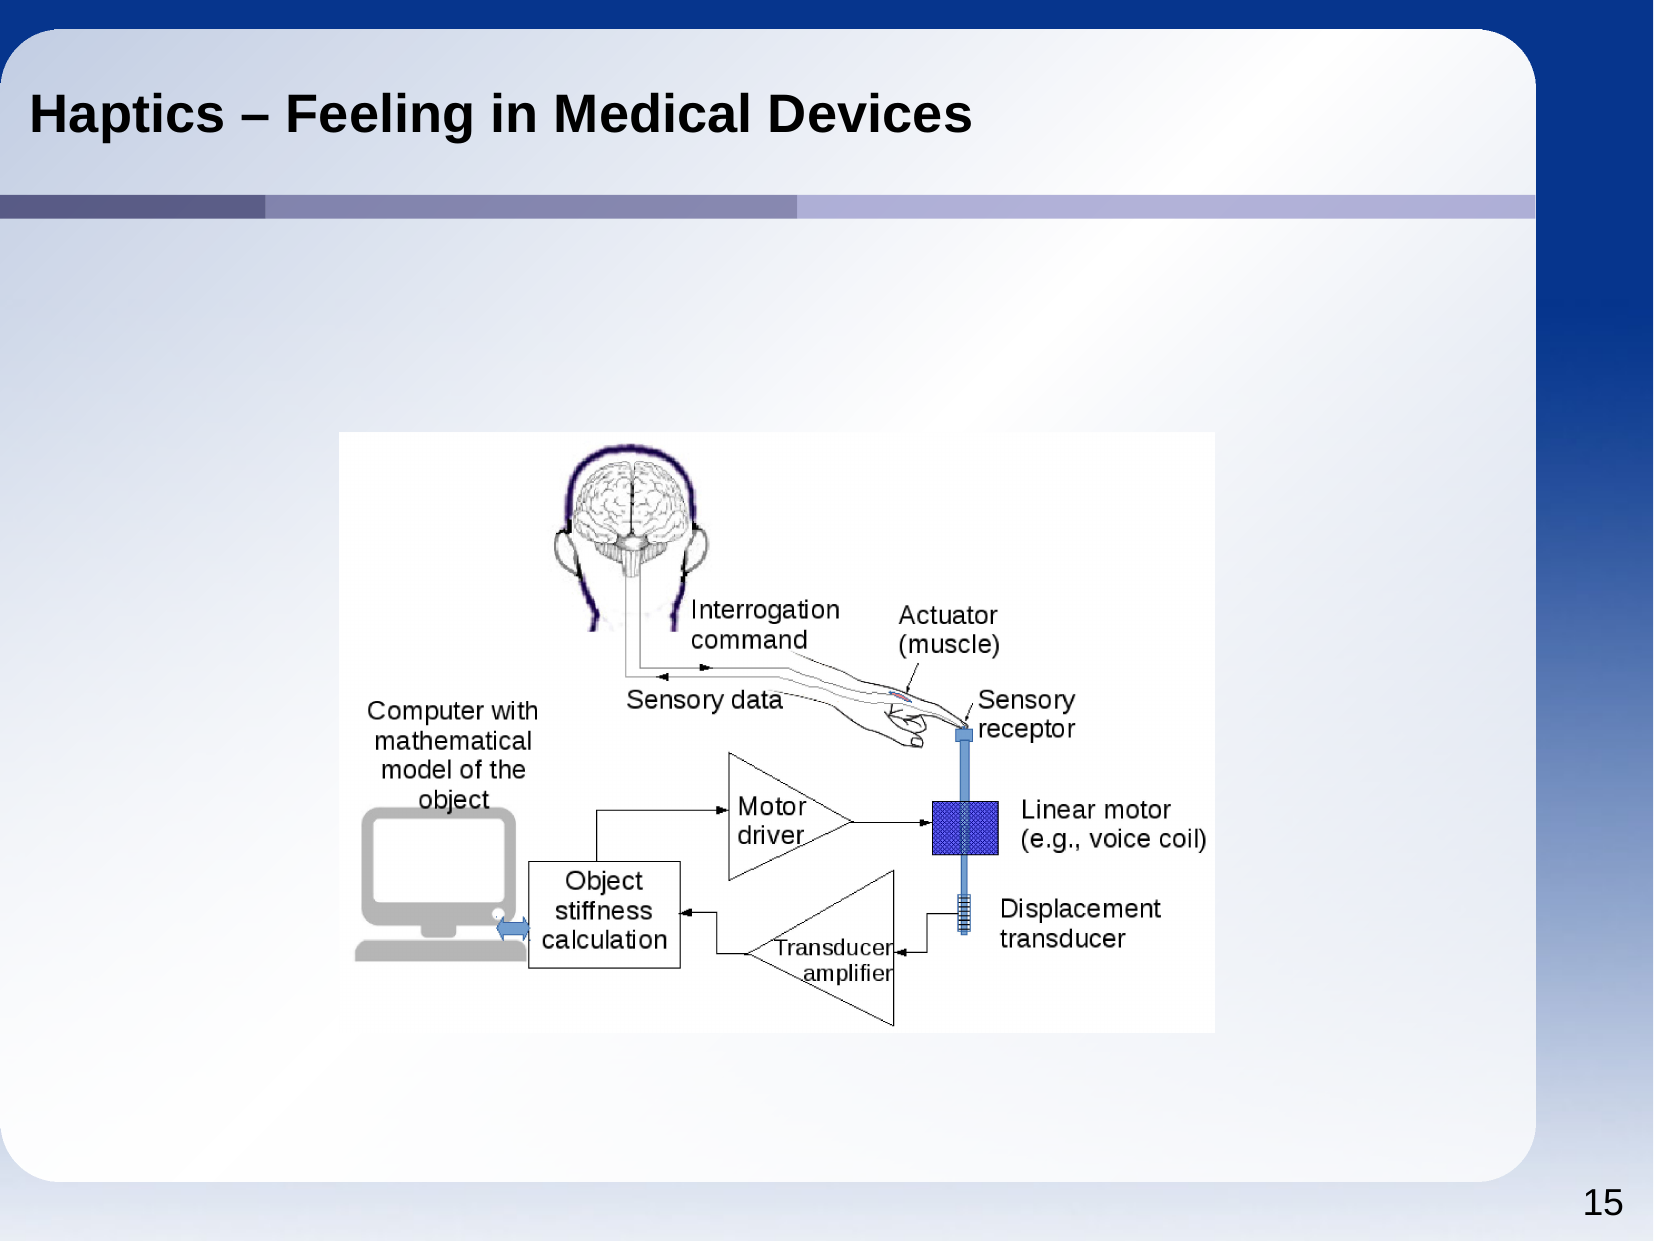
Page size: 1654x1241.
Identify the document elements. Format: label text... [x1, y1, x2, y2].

picture [0, 0, 1654, 1241]
title Haptics – Feeling in Medical Devices [29, 49, 1506, 178]
picture [339, 432, 1215, 1033]
